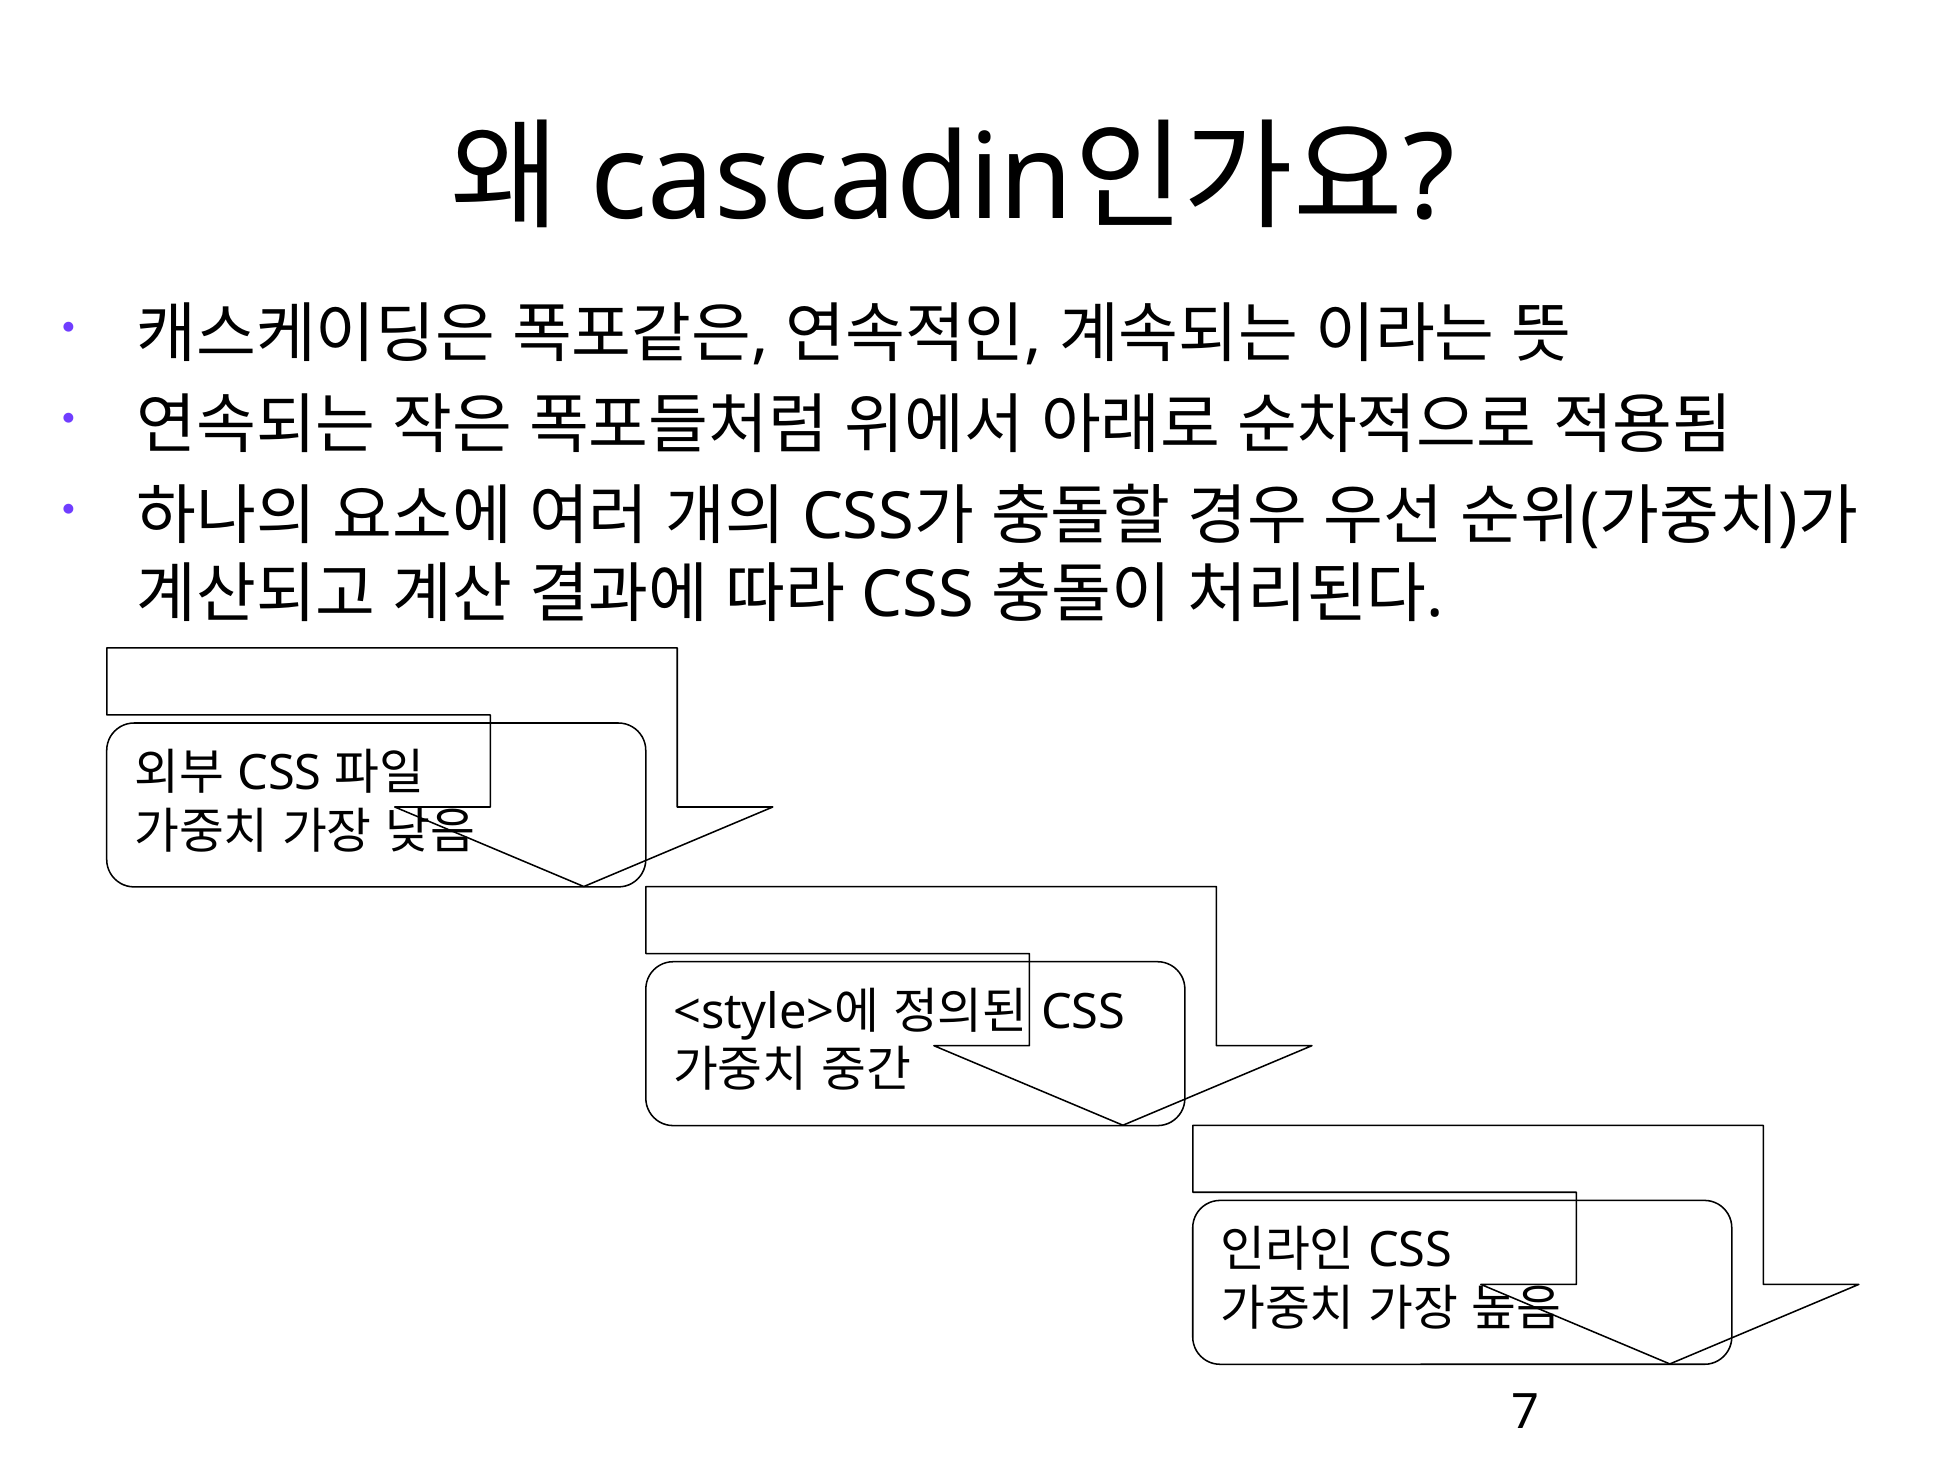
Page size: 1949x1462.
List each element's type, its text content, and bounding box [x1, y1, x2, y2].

text_box 인라인 CSS 가중치 가장 높음 [1192, 1200, 1732, 1365]
text_box <style>에 정의된 CSS 가중치 중간 [1124, 1100, 1185, 1126]
text_box [645, 886, 1312, 1126]
list 캐스케이딩은 폭포같은, 연속적인, 계속되는 이라는 뜻 연속되는 작은 폭포들처럼 위에서 아래로 순차적으로 적용됨 하나의 요소에 여러 개의 CSS가 충돌할 경우 우선 순위(가중치)가 계산되고 계산 결과에 따라 CSS 충돌이 처리된다. [48, 284, 1897, 1343]
title 왜 cascadin인가요? [156, 92, 1749, 255]
text_box [1192, 1125, 1859, 1364]
slide_number <숫자> [1496, 1372, 1899, 1462]
text_box 외부 CSS 파일 가중치 가장 낮음 [106, 723, 646, 887]
text_box <style>에 정의된 CSS 가중치 중간 [645, 961, 1122, 1126]
